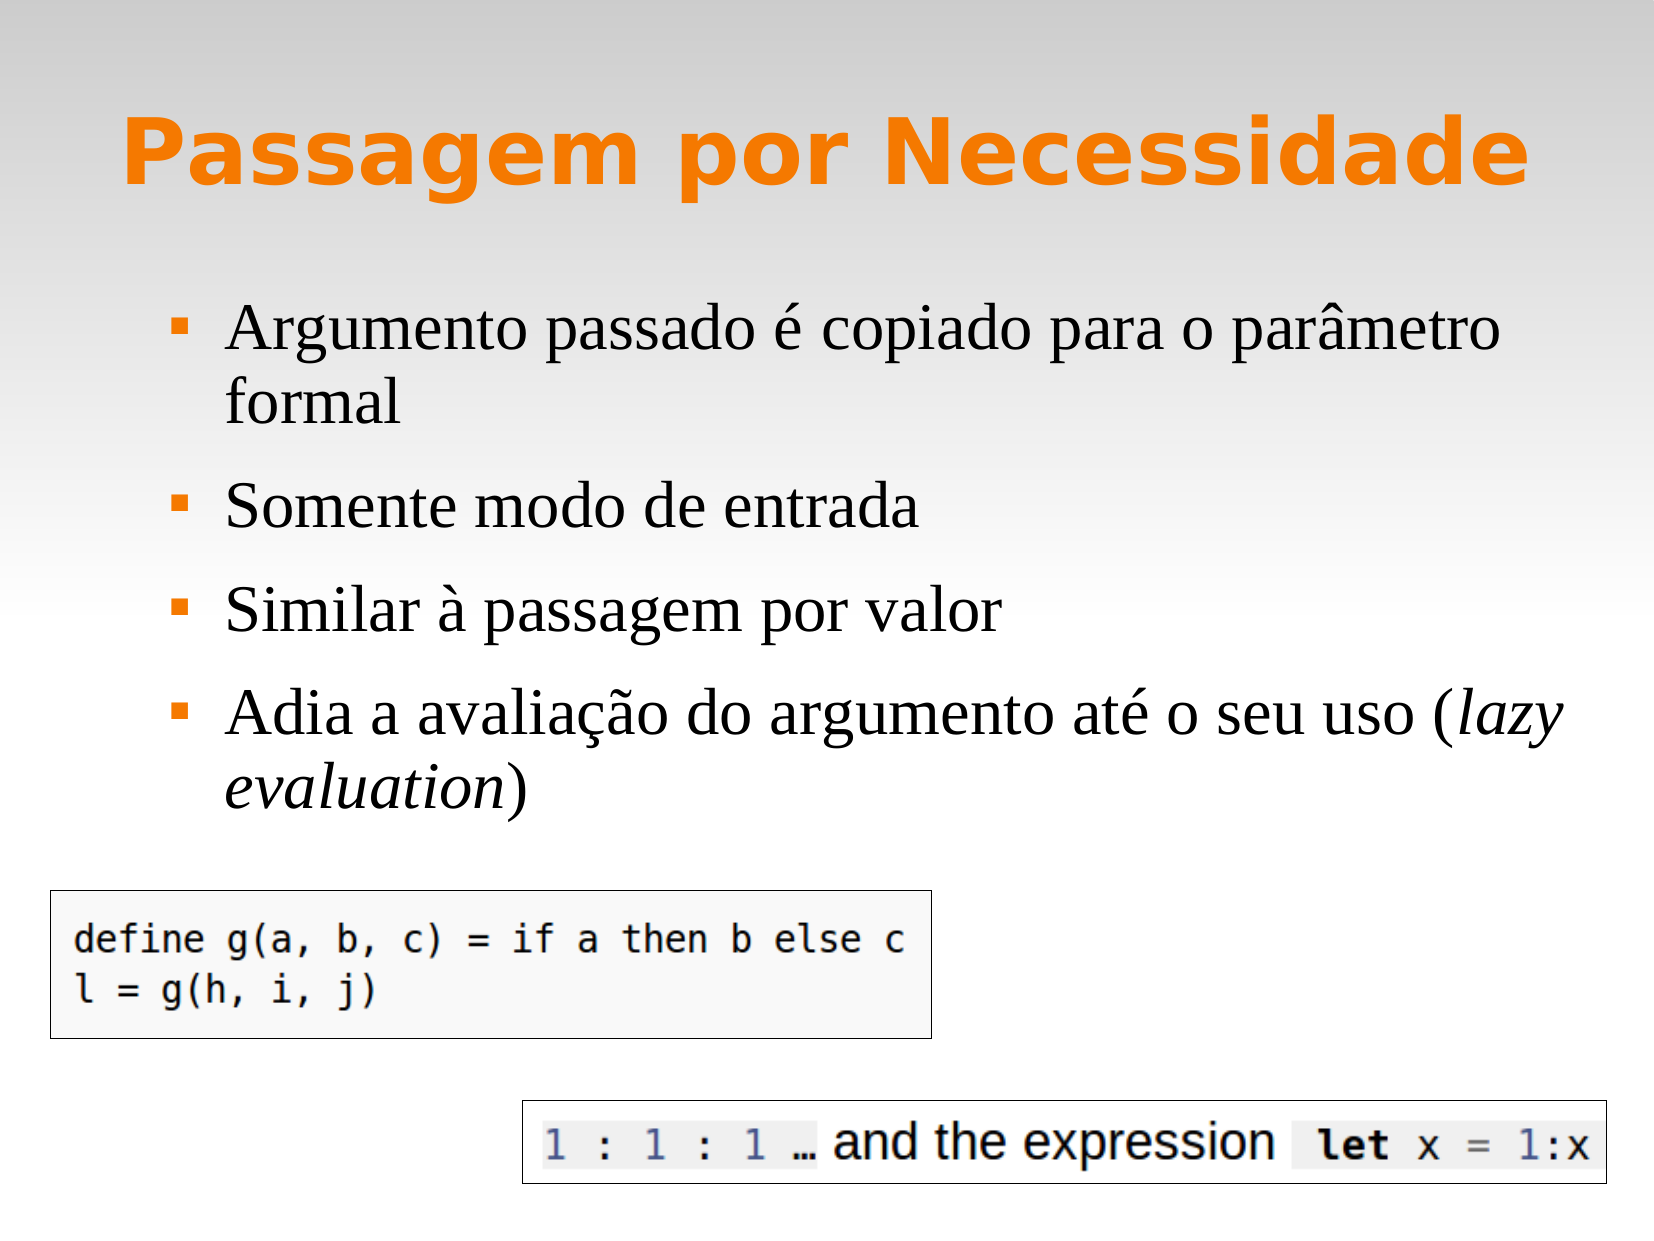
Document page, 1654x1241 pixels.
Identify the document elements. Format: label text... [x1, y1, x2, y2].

picture [50, 890, 932, 1039]
list Argumento passado é copiado para o parâmetro formal Somente modo de entrada Similar à passagem por valor Adia a avaliação do argumento até o seu uso (lazy evaluation) [82, 290, 1571, 1109]
title Passagem por Necessidade [82, 49, 1571, 257]
picture [522, 1100, 1607, 1184]
